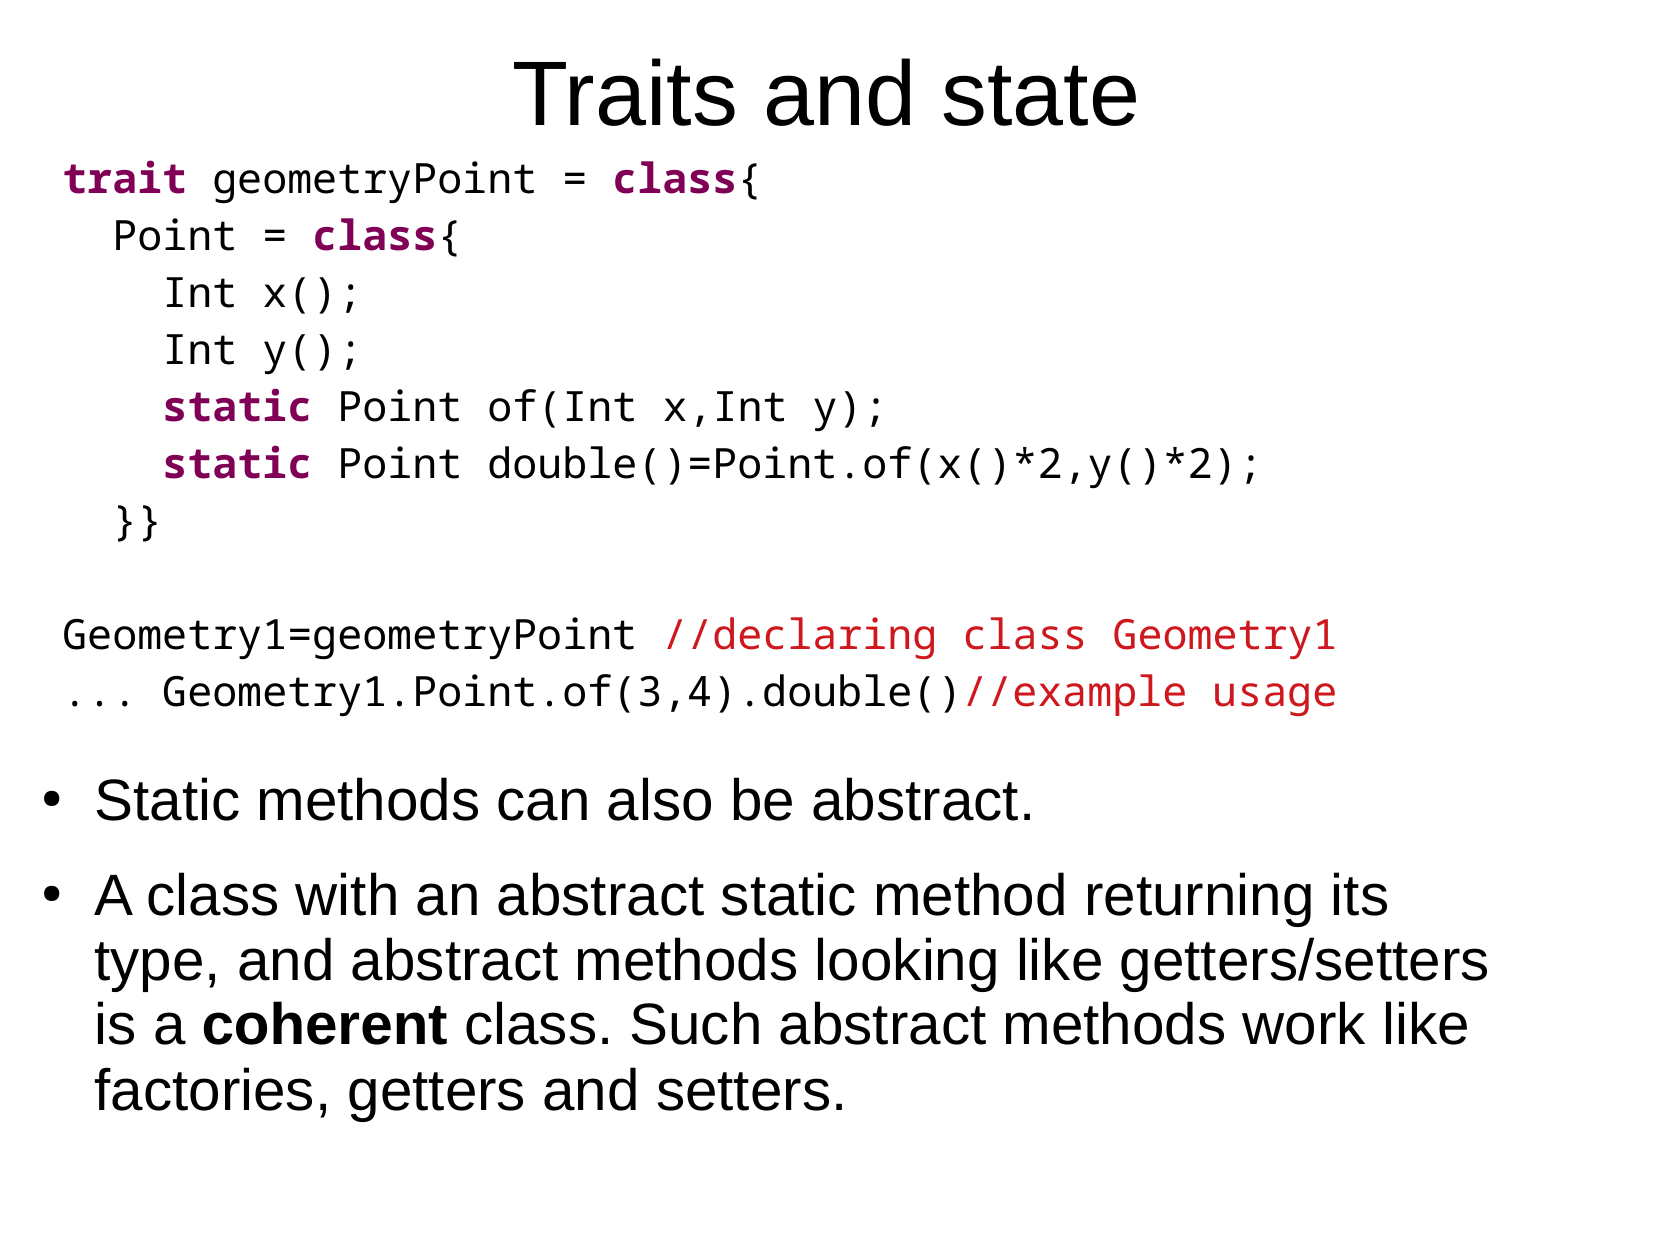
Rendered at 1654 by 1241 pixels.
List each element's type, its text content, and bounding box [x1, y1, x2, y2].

text_box trait geometryPoint = class{ Point = class{ Int x(); Int y(); static Point of(Int x,Int y); static Point double()=Point.of(x()*2,y()*2); }} Geometry1=geometryPoint //declaring class Geometry1 ... Geometry1.Point.of(3,4).double()//example usage [47, 141, 1577, 981]
list Static methods can also be abstract. A class with an abstract static method returning its type, and abstract methods looking like getters/setters is a coherent class. Such abstract methods work like factories, getters and setters. [23, 767, 1512, 1241]
title Traits and state [82, 0, 1571, 141]
